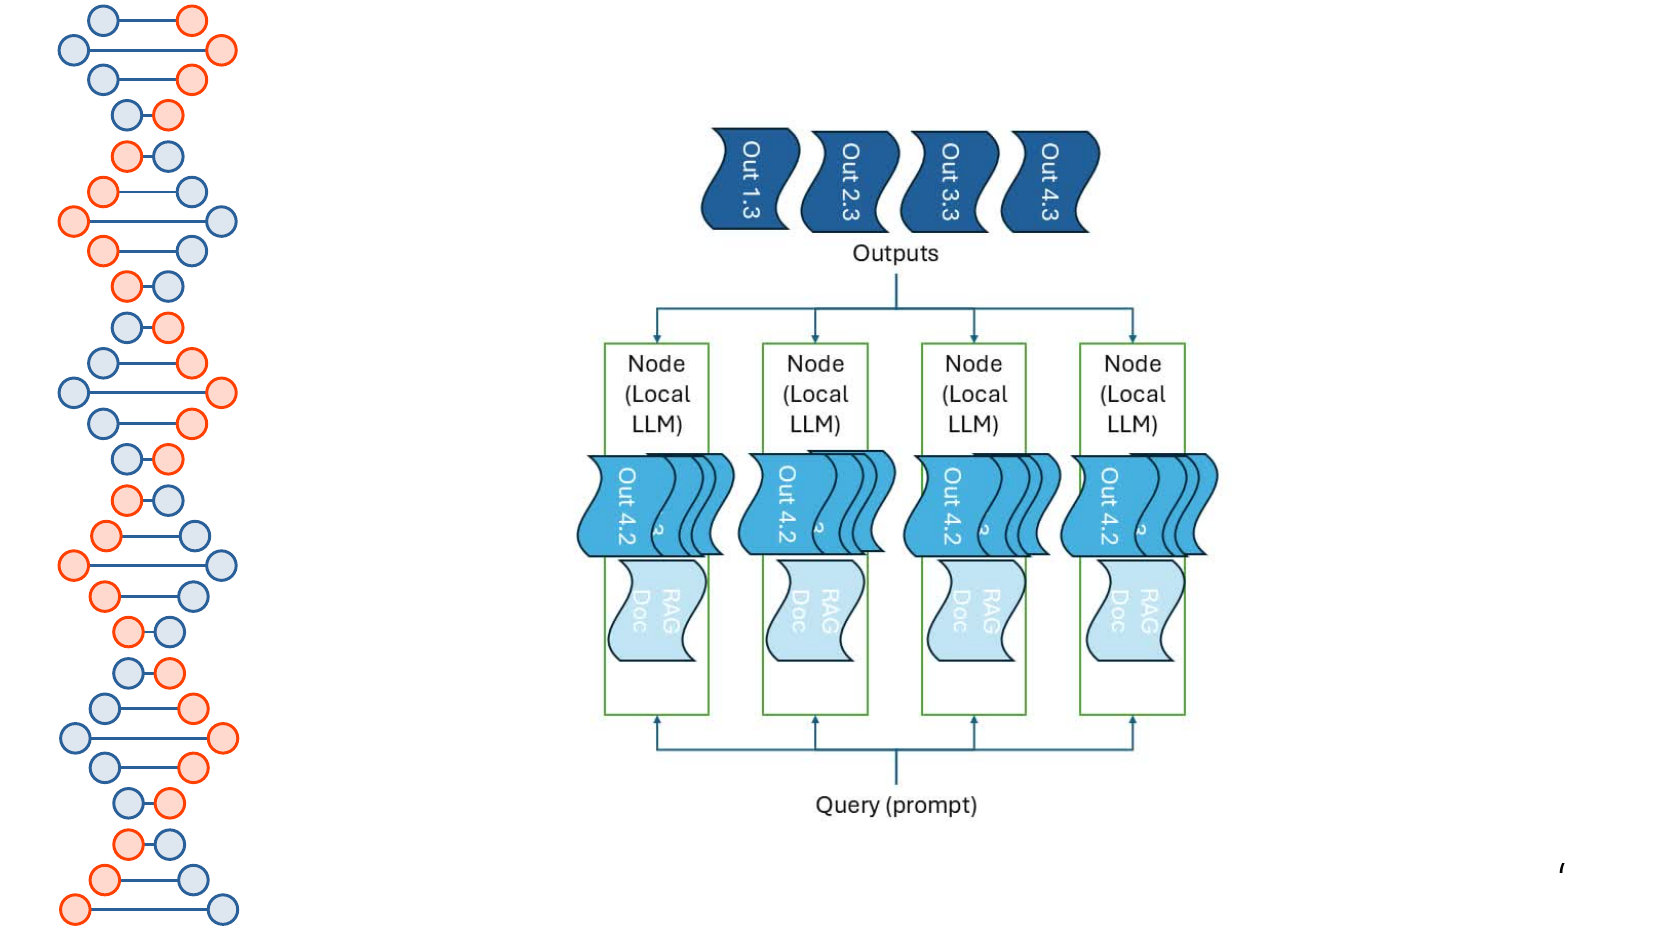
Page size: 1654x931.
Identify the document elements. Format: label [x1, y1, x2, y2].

picture [262, 112, 1576, 863]
